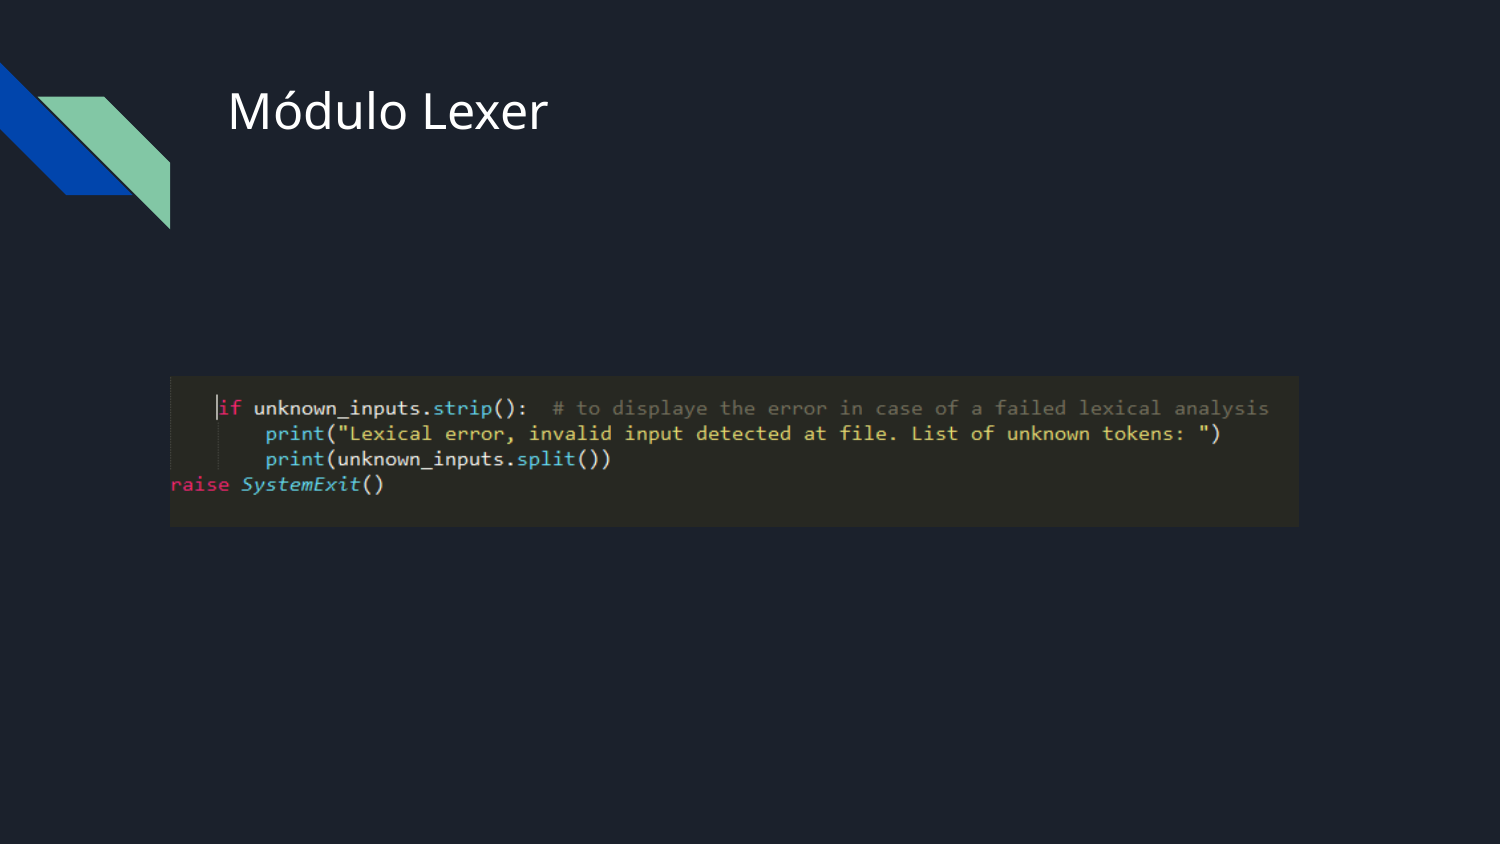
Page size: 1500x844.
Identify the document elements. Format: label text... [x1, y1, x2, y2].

picture [170, 376, 1299, 527]
title Módulo Lexer [212, 64, 1368, 215]
